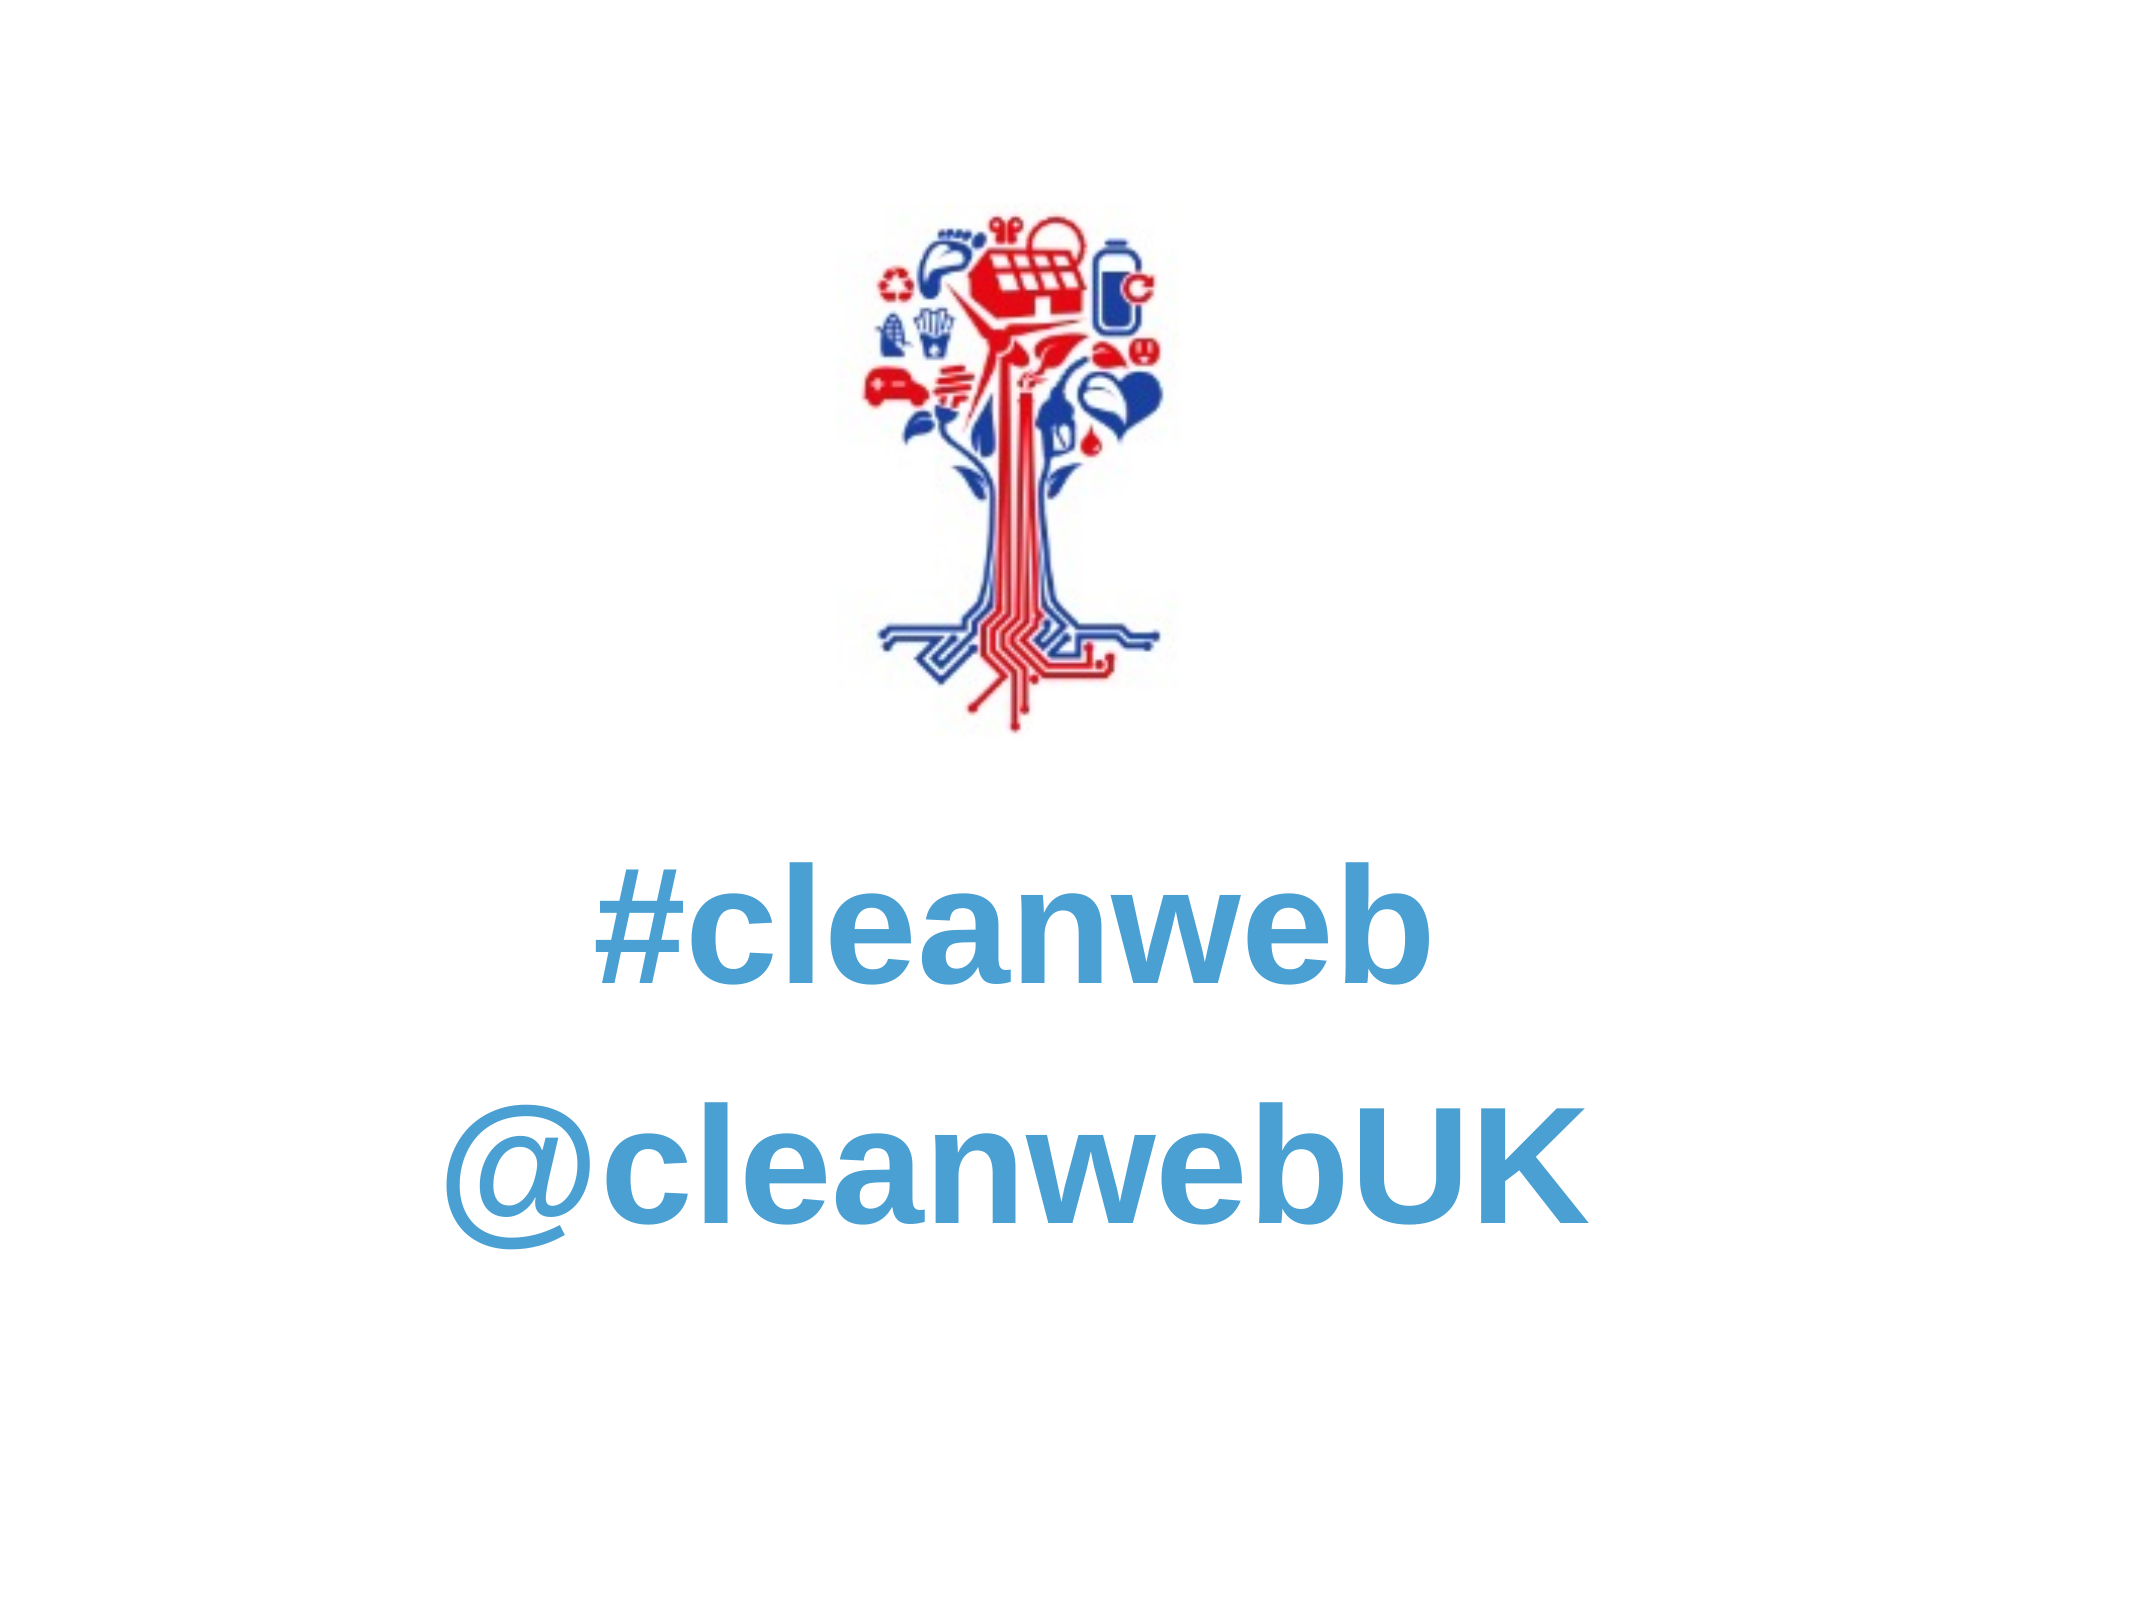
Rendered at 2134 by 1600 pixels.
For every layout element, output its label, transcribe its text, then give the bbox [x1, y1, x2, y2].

picture [742, 203, 1288, 689]
text_box #cleanweb @cleanwebUK [91, 689, 1938, 1257]
